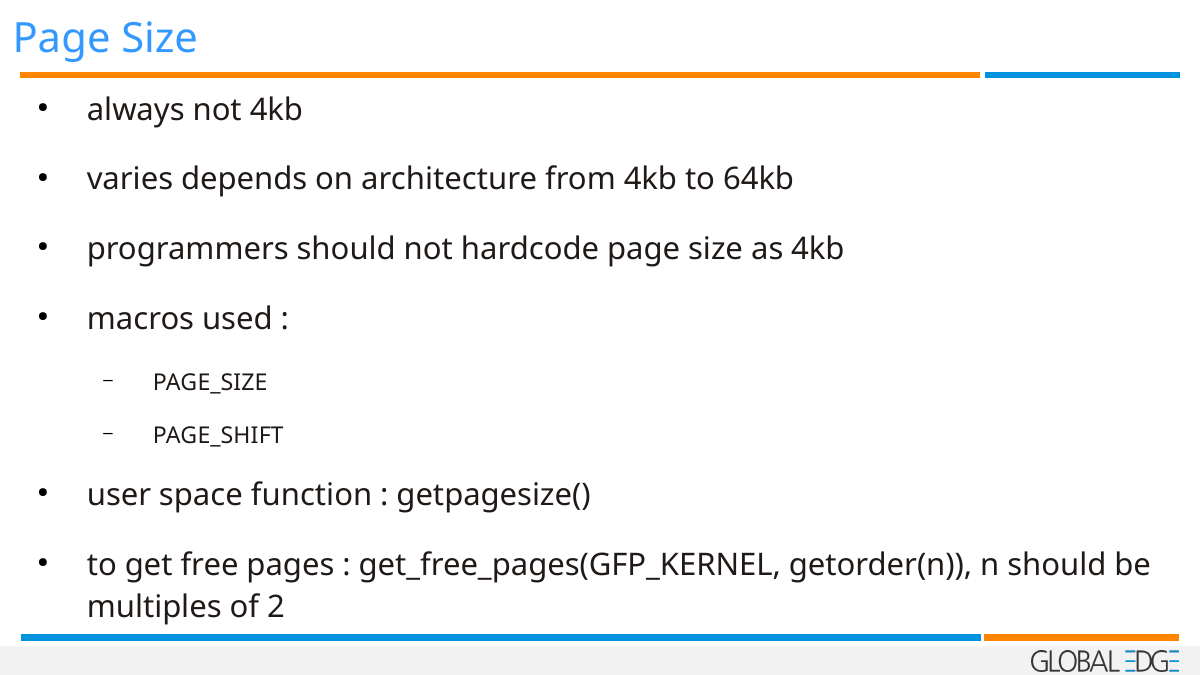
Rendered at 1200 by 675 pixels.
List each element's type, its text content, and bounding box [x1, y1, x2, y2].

list always not 4kb varies depends on architecture from 4kb to 64kb programmers should not hardcode page size as 4kb macros used : PAGE_SIZE PAGE_SHIFT user space function : getpagesize() to get free pages : get_free_pages(GFP_KERNEL, getorder(n)), n should be multiples of 2 [21, 86, 1170, 627]
title Page Size [12, 9, 1088, 63]
picture [1031, 650, 1179, 672]
